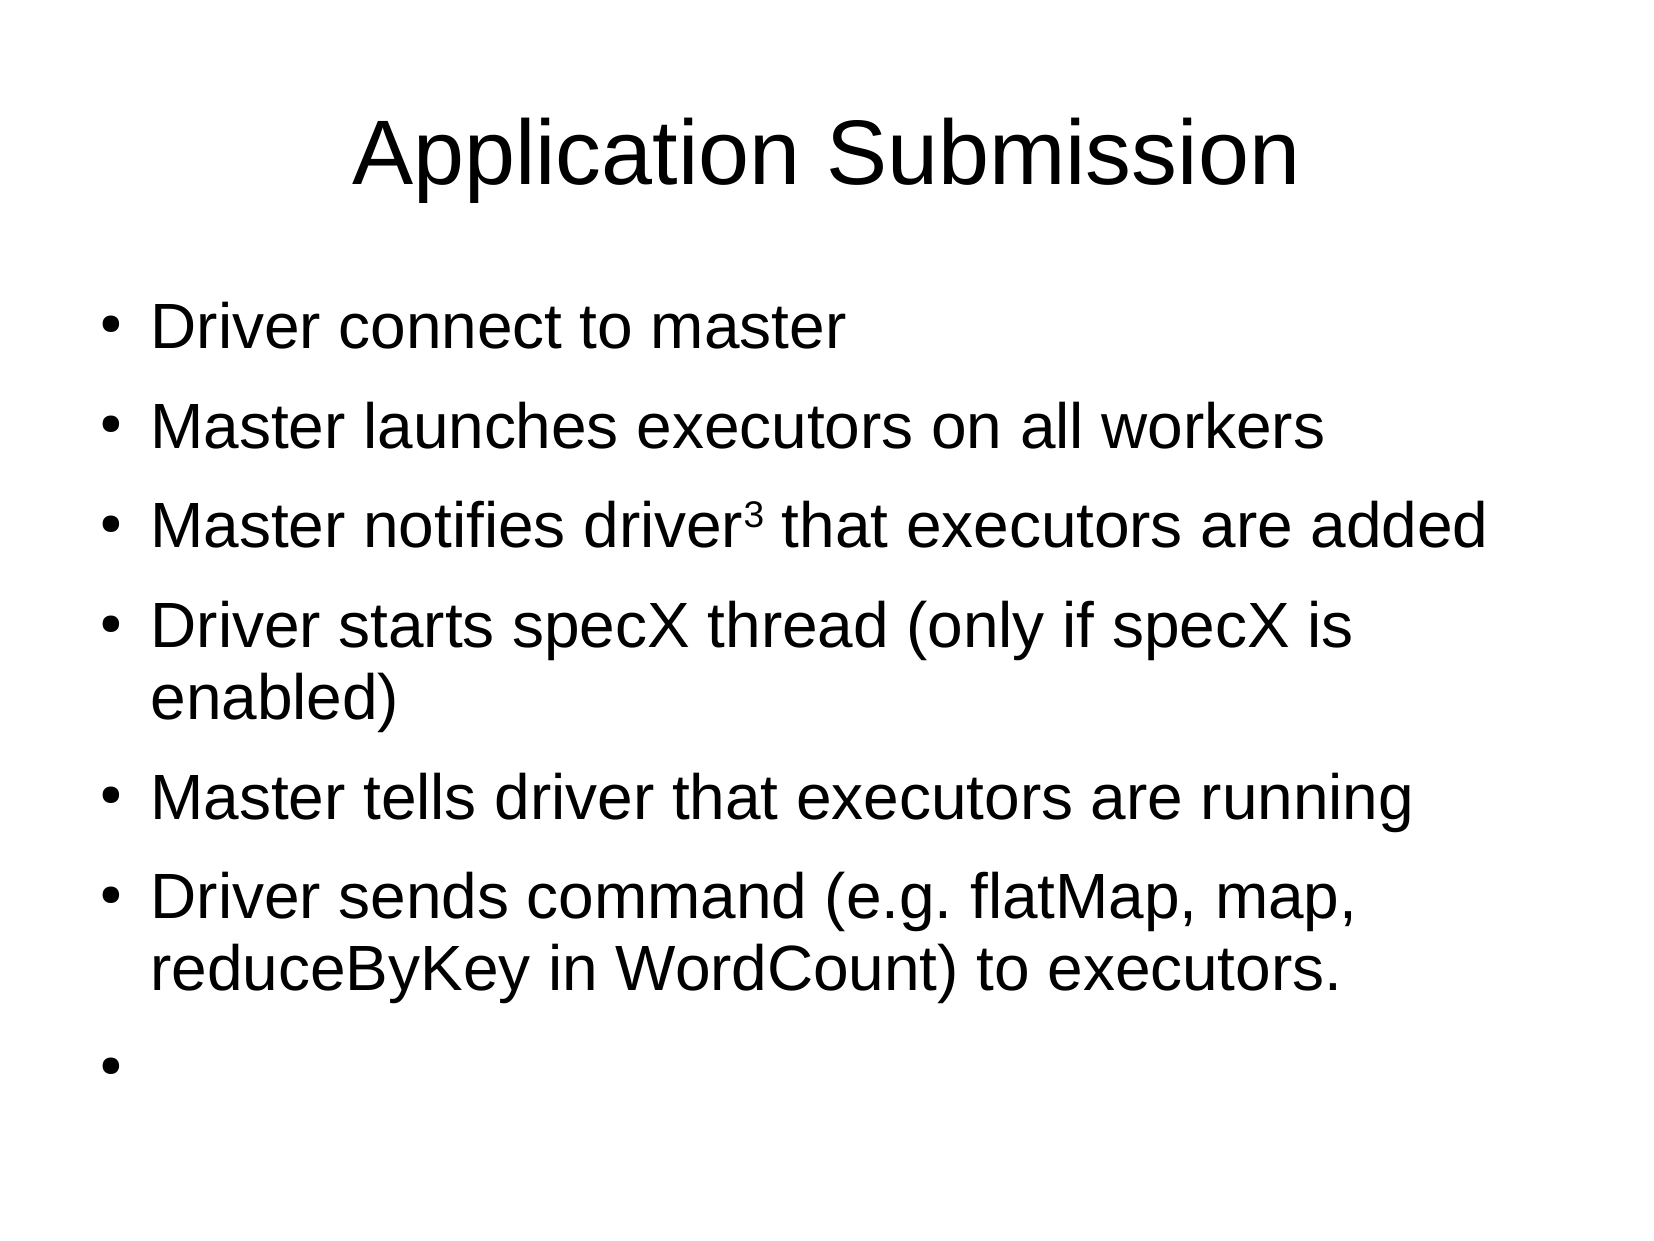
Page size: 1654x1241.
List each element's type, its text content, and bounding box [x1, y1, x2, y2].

list Driver connect to master Master launches executors on all workers Master notifies driver3 that executors are added Driver starts specX thread (only if specX is enabled) Master tells driver that executors are running Driver sends command (e.g. flatMap, map, reduceByKey in WordCount) to executors. [82, 290, 1571, 1010]
title Application Submission [82, 49, 1571, 257]
